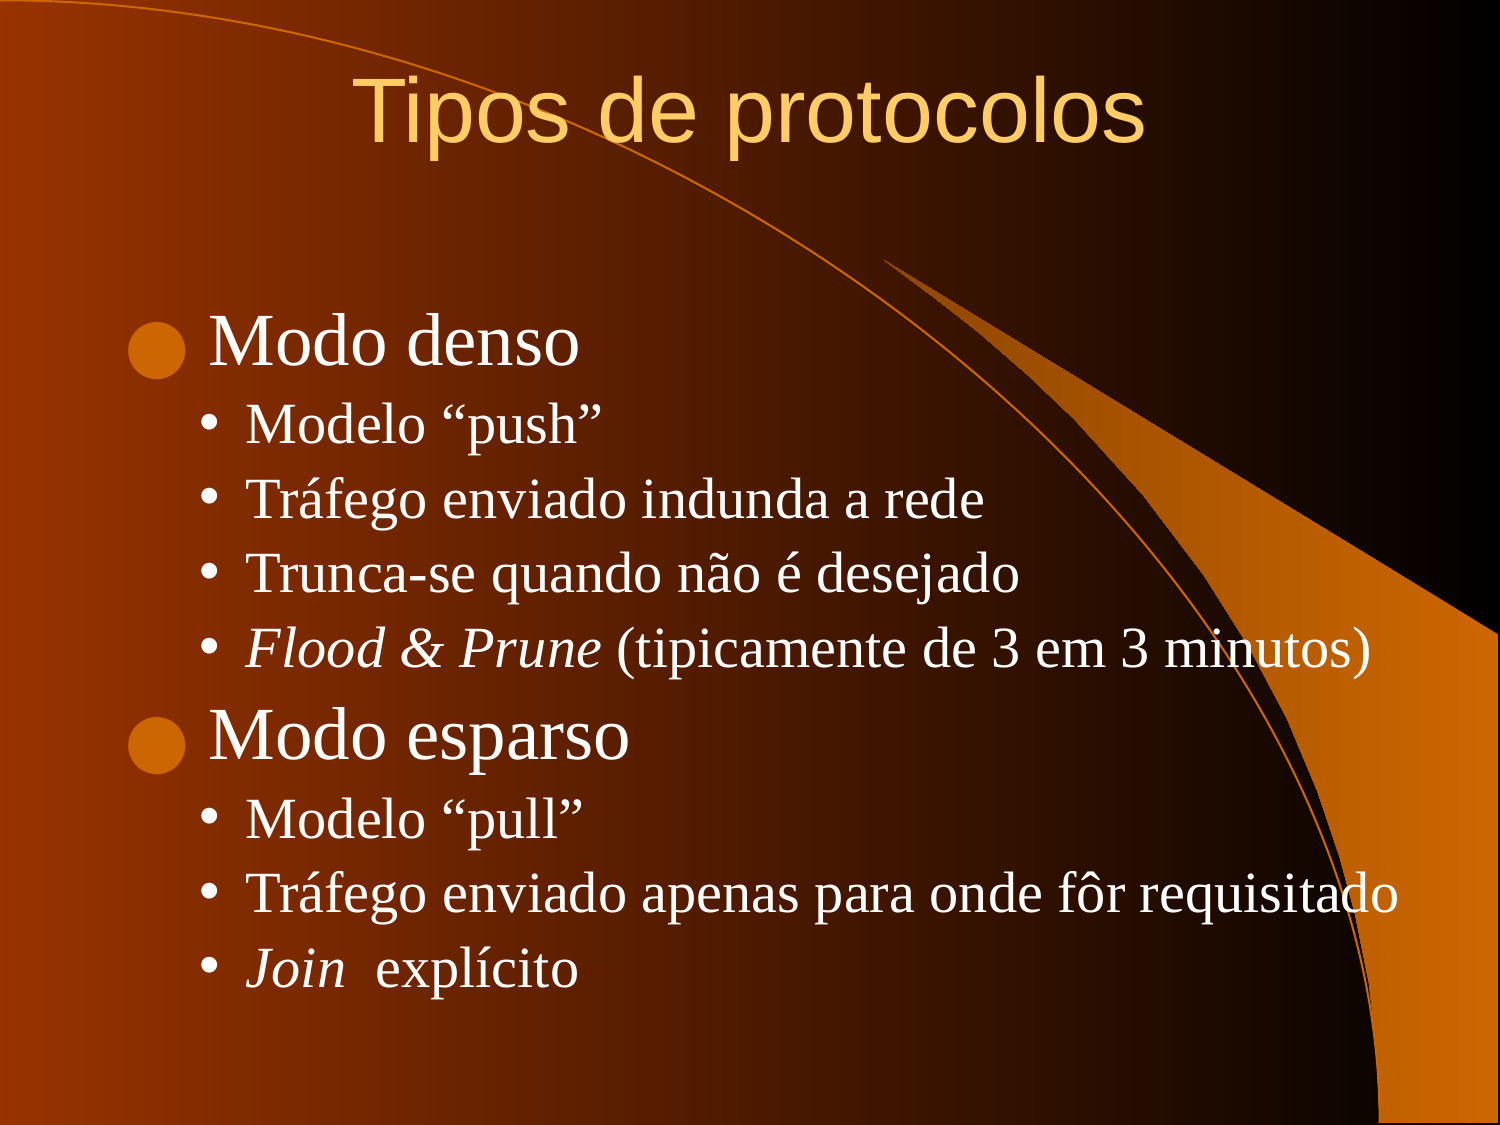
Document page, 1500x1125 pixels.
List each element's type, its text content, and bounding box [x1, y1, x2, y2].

list Modo denso Modelo “push” Tráfego enviado indunda a rede Trunca-se quando não é desejado Flood & Prune (tipicamente de 3 em 3 minutos) Modo esparso Modelo “pull” Tráfego enviado apenas para onde fôr requisitado Join explícito [87, 262, 1437, 1038]
title Tipos de protocolos [24, 24, 1475, 188]
